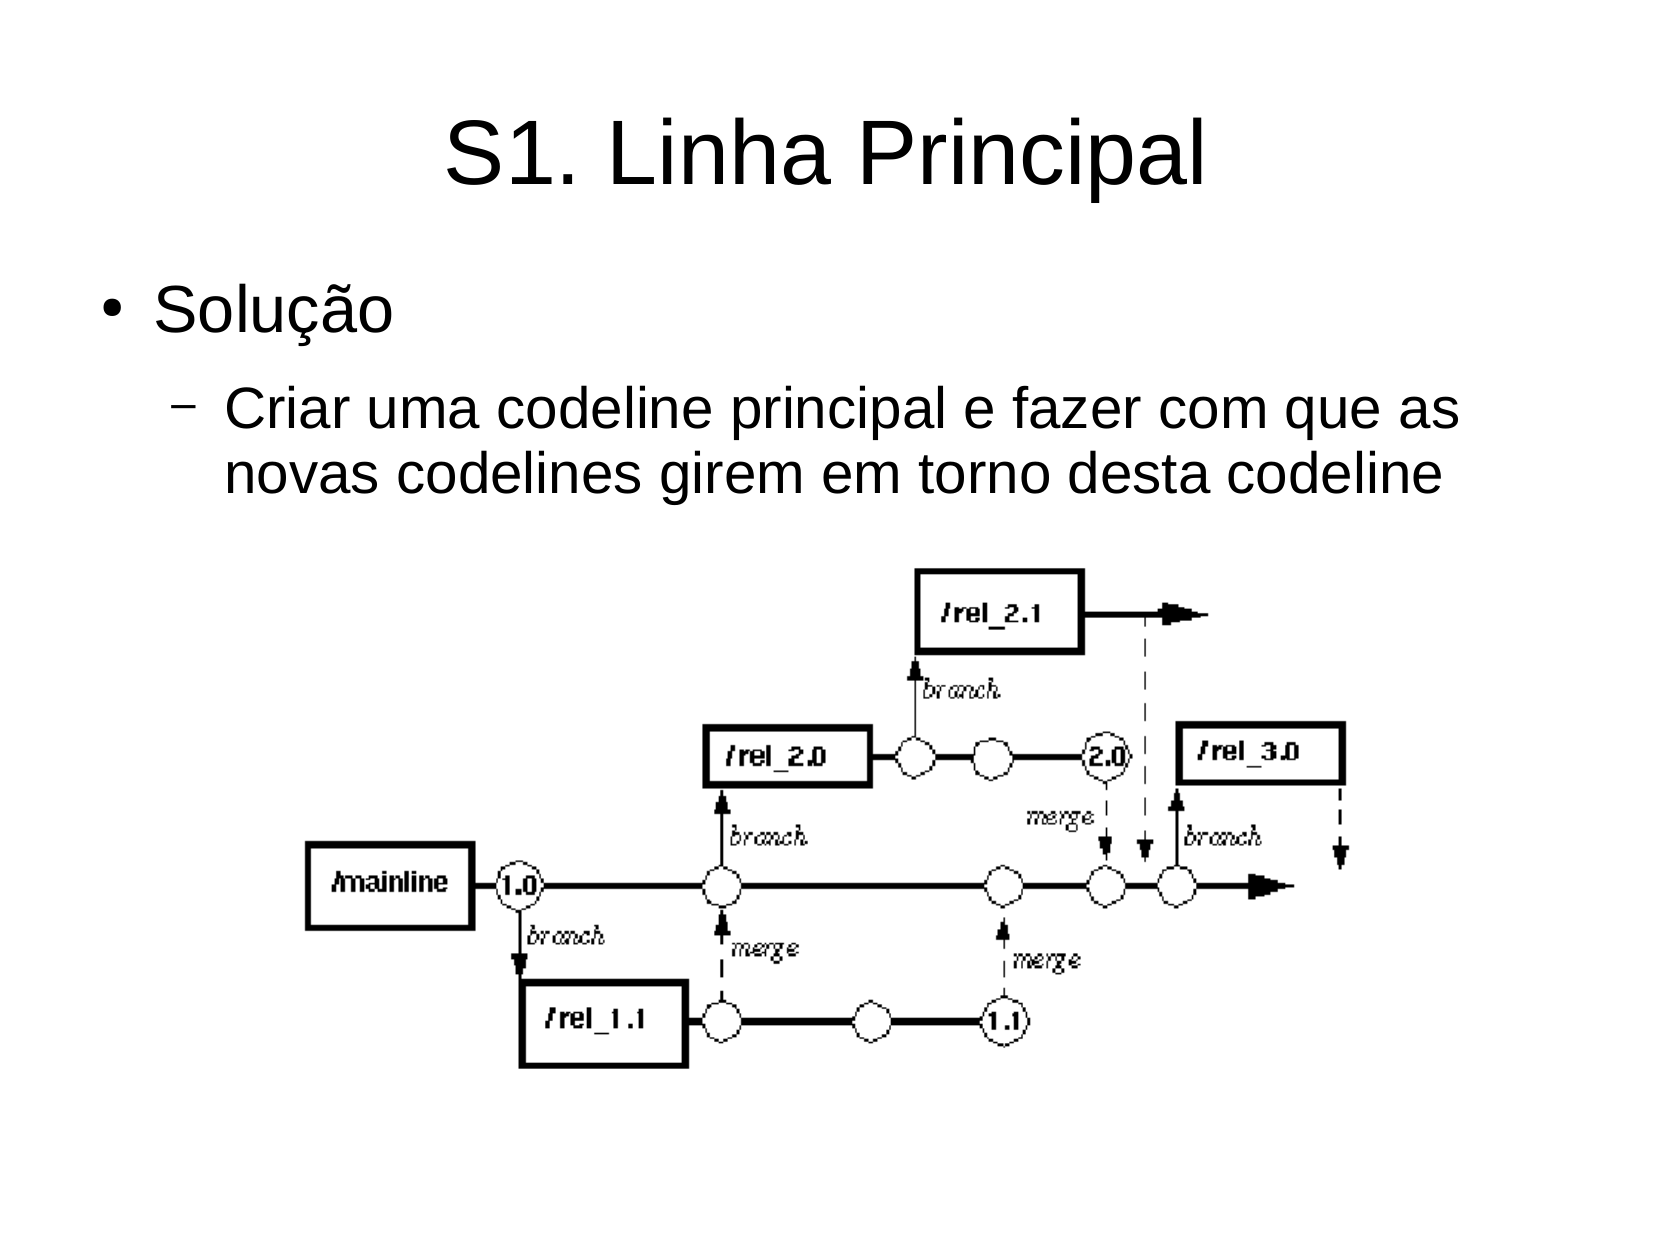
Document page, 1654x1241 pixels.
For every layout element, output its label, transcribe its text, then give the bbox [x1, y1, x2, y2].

list Solução Criar uma codeline principal e fazer com que as novas codelines girem em torno desta codeline [82, 271, 1571, 1123]
picture [283, 543, 1370, 1081]
title S1. Linha Principal [82, 49, 1571, 257]
